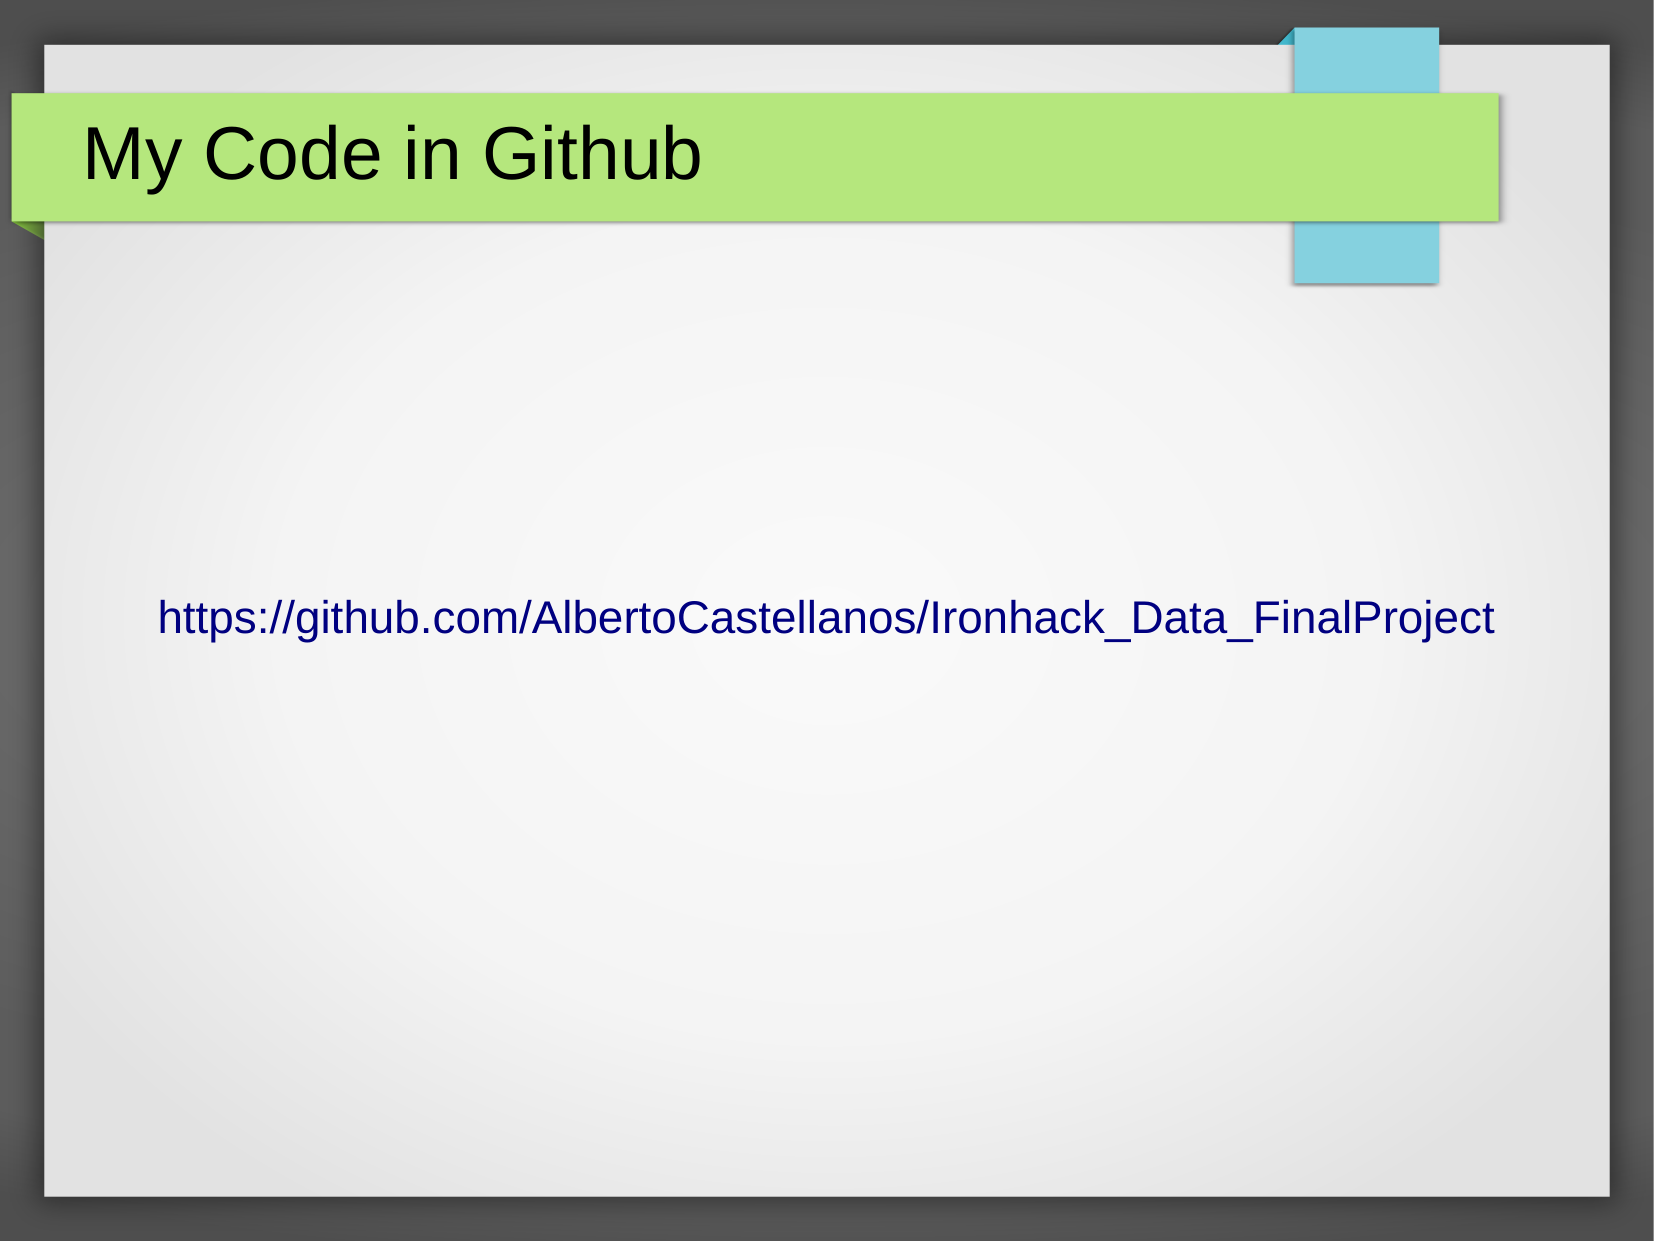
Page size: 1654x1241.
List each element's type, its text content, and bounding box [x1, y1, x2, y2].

subtitle https://github.com/AlbertoCastellanos/Ironhack_Data_FinalProject [82, 295, 1571, 1015]
picture [0, 0, 1654, 1241]
title My Code in Github [82, 94, 1264, 213]
